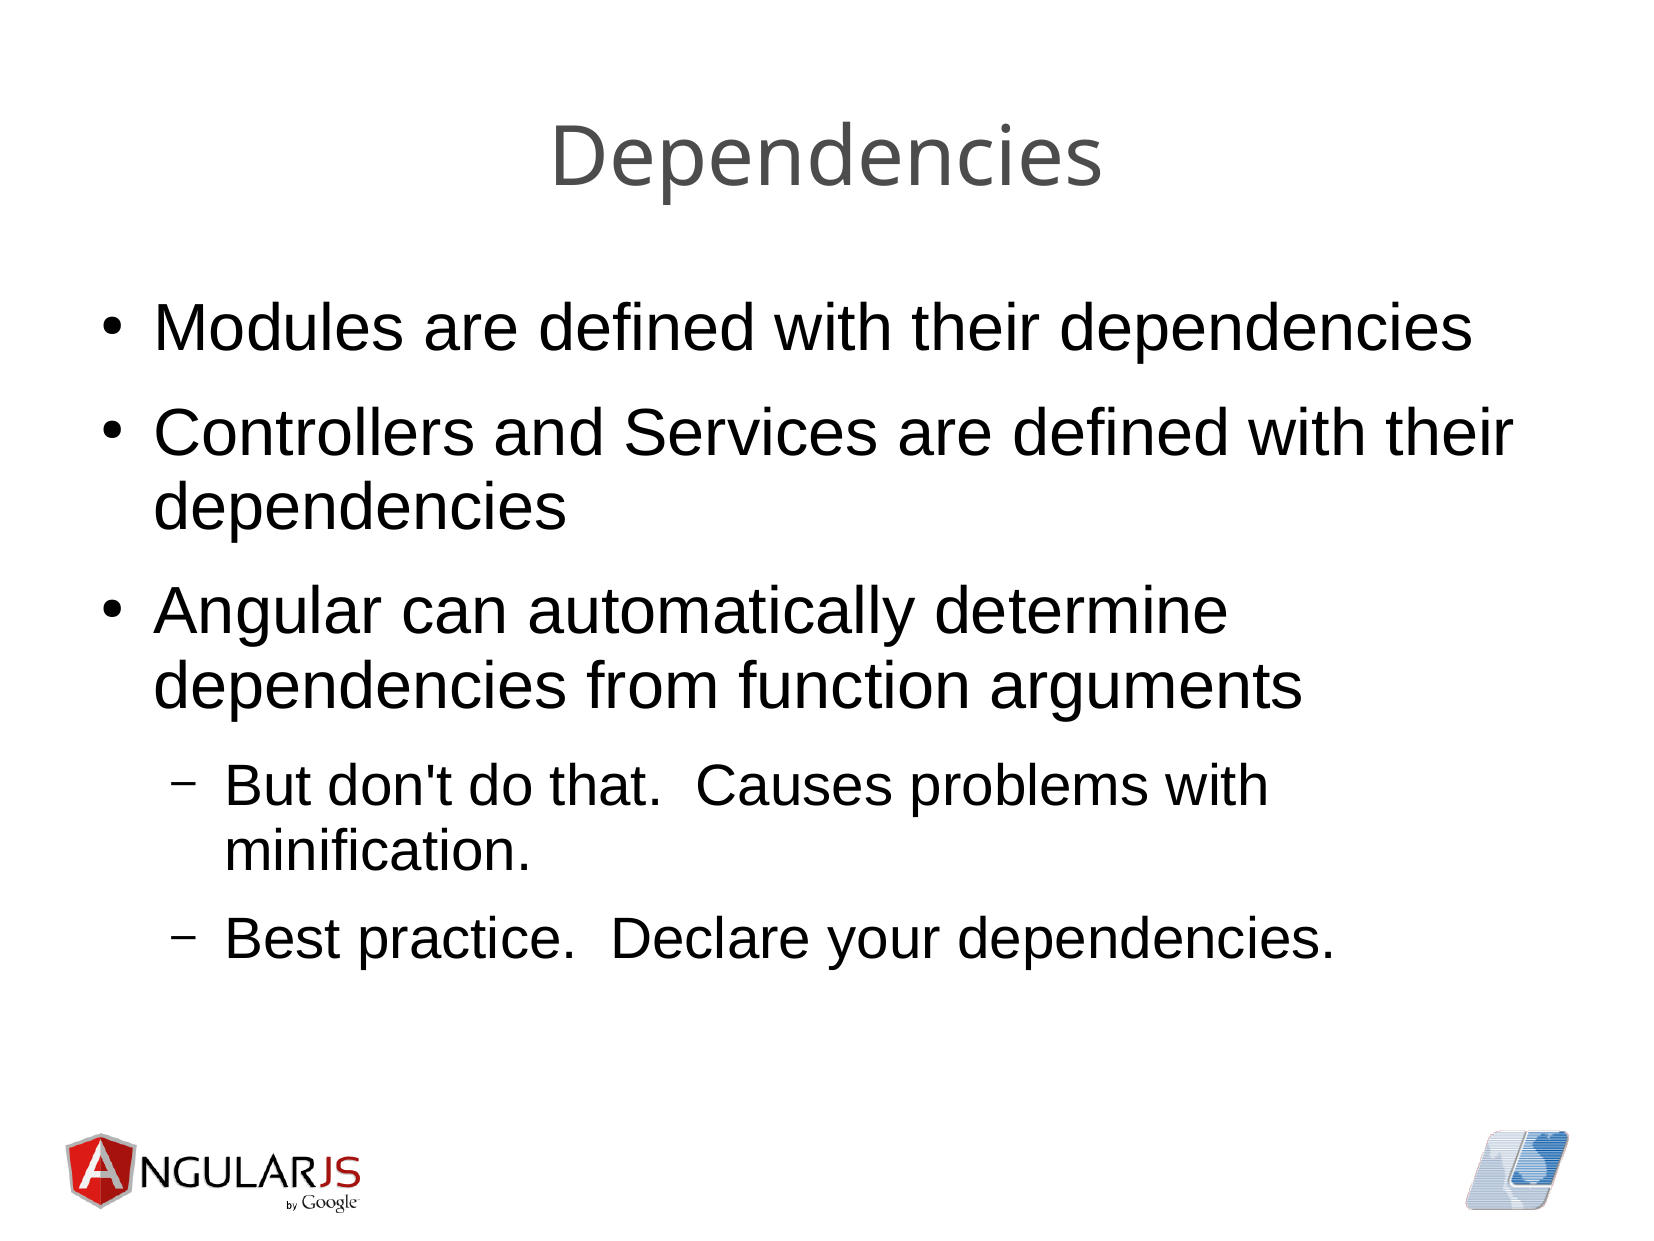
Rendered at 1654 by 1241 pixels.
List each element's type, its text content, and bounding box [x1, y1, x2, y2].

picture [1461, 1129, 1571, 1210]
title Dependencies [82, 49, 1571, 257]
picture [59, 1091, 367, 1241]
list Modules are defined with their dependencies Controllers and Services are defined with their dependencies Angular can automatically determine dependencies from function arguments But don't do that. Causes problems with minification. Best practice. Declare your dependencies. [82, 290, 1538, 1010]
